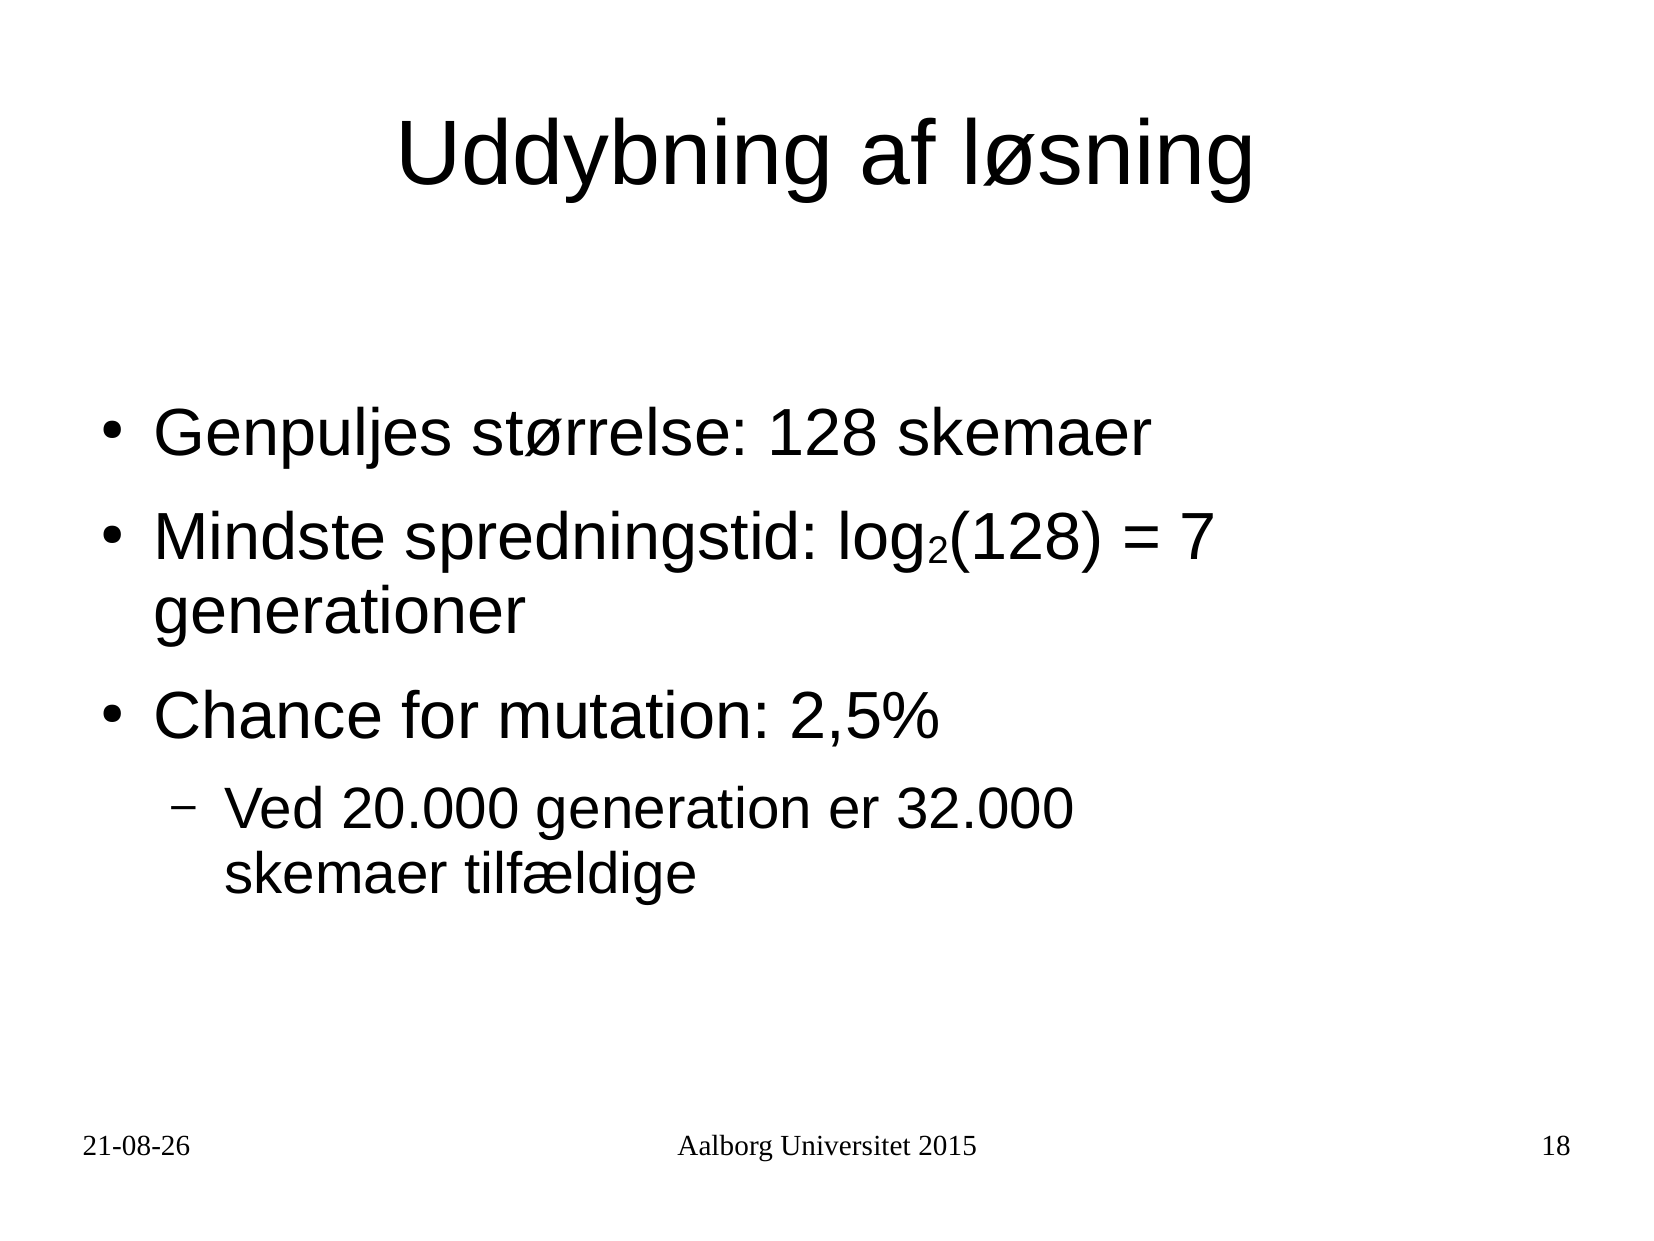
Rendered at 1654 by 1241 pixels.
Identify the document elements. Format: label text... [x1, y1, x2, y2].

title Uddybning af løsning [82, 49, 1571, 257]
list Genpuljes størrelse: 128 skemaer Mindste spredningstid: log2(128) = 7 generationer Chance for mutation: 2,5% Ved 20.000 generation er 32.000 skemaer tilfældige [82, 290, 1571, 1010]
